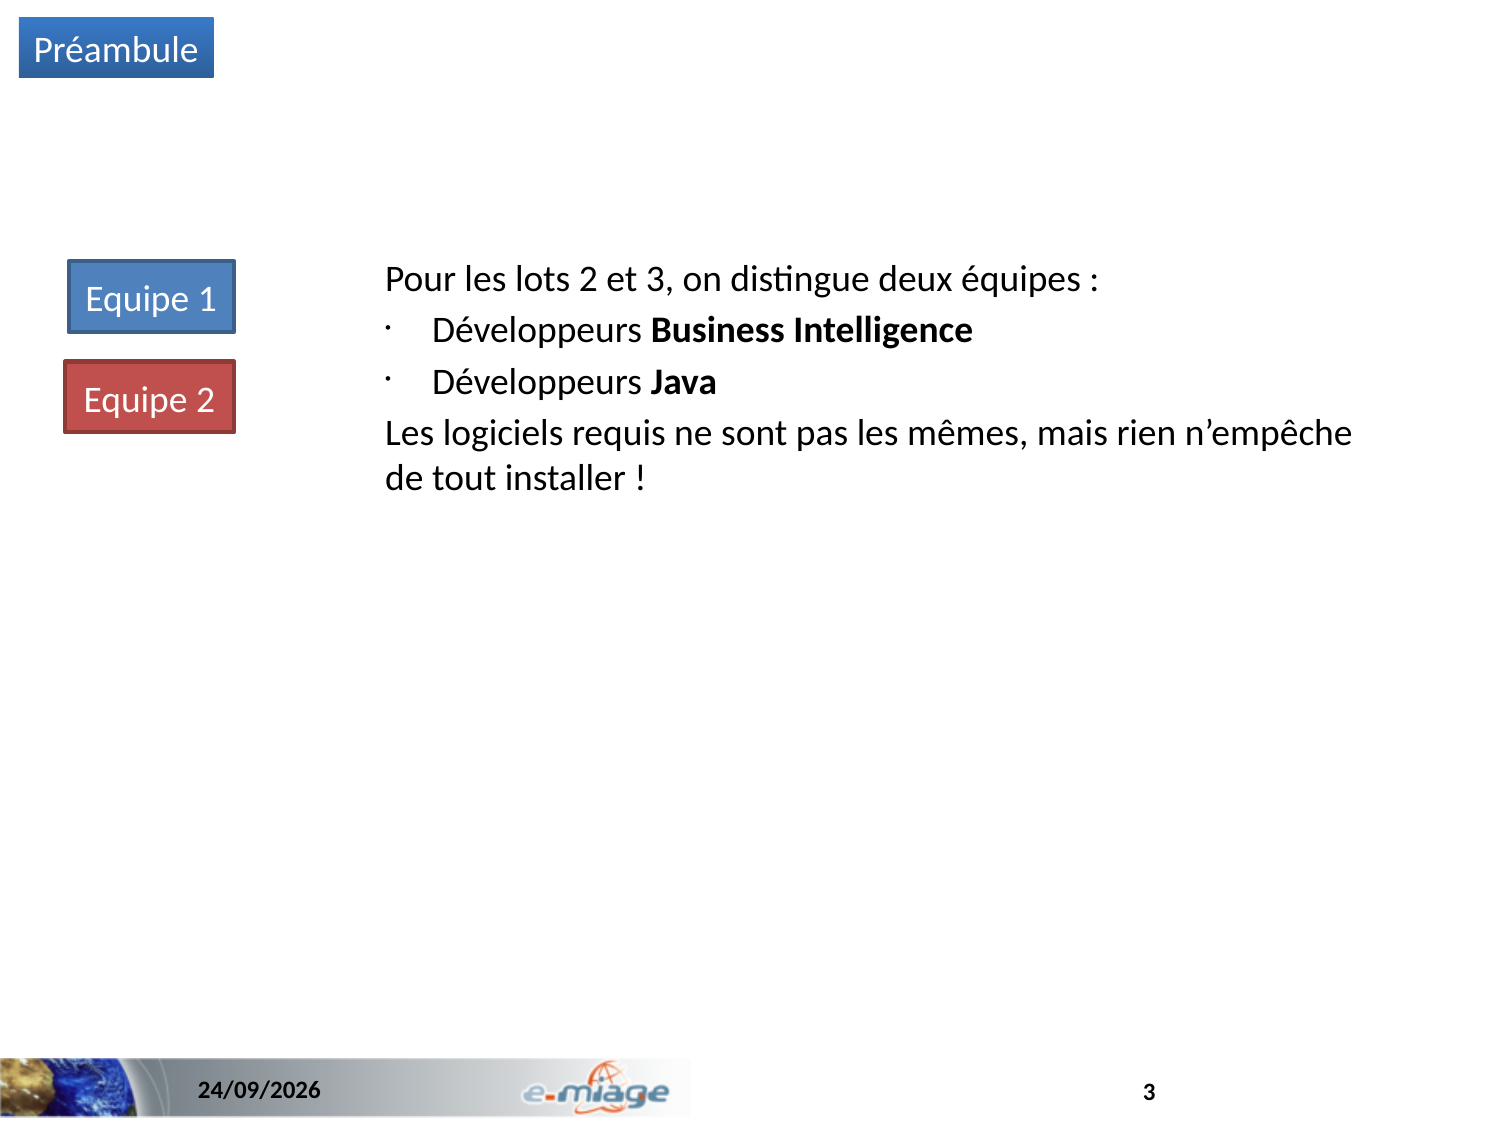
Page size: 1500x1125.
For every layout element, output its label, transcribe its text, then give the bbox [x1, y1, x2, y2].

text_box Préambule [18, 17, 214, 78]
text_box Pour les lots 2 et 3, on distingue deux équipes : Développeurs Business Intelligence Développeurs Java Les logiciels requis ne sont pas les mêmes, mais rien n’empêche de tout installer ! [370, 246, 1399, 506]
picture [0, 1058, 691, 1118]
text_box Equipe 1 [68, 261, 234, 333]
text_box Equipe 2 [64, 361, 235, 433]
